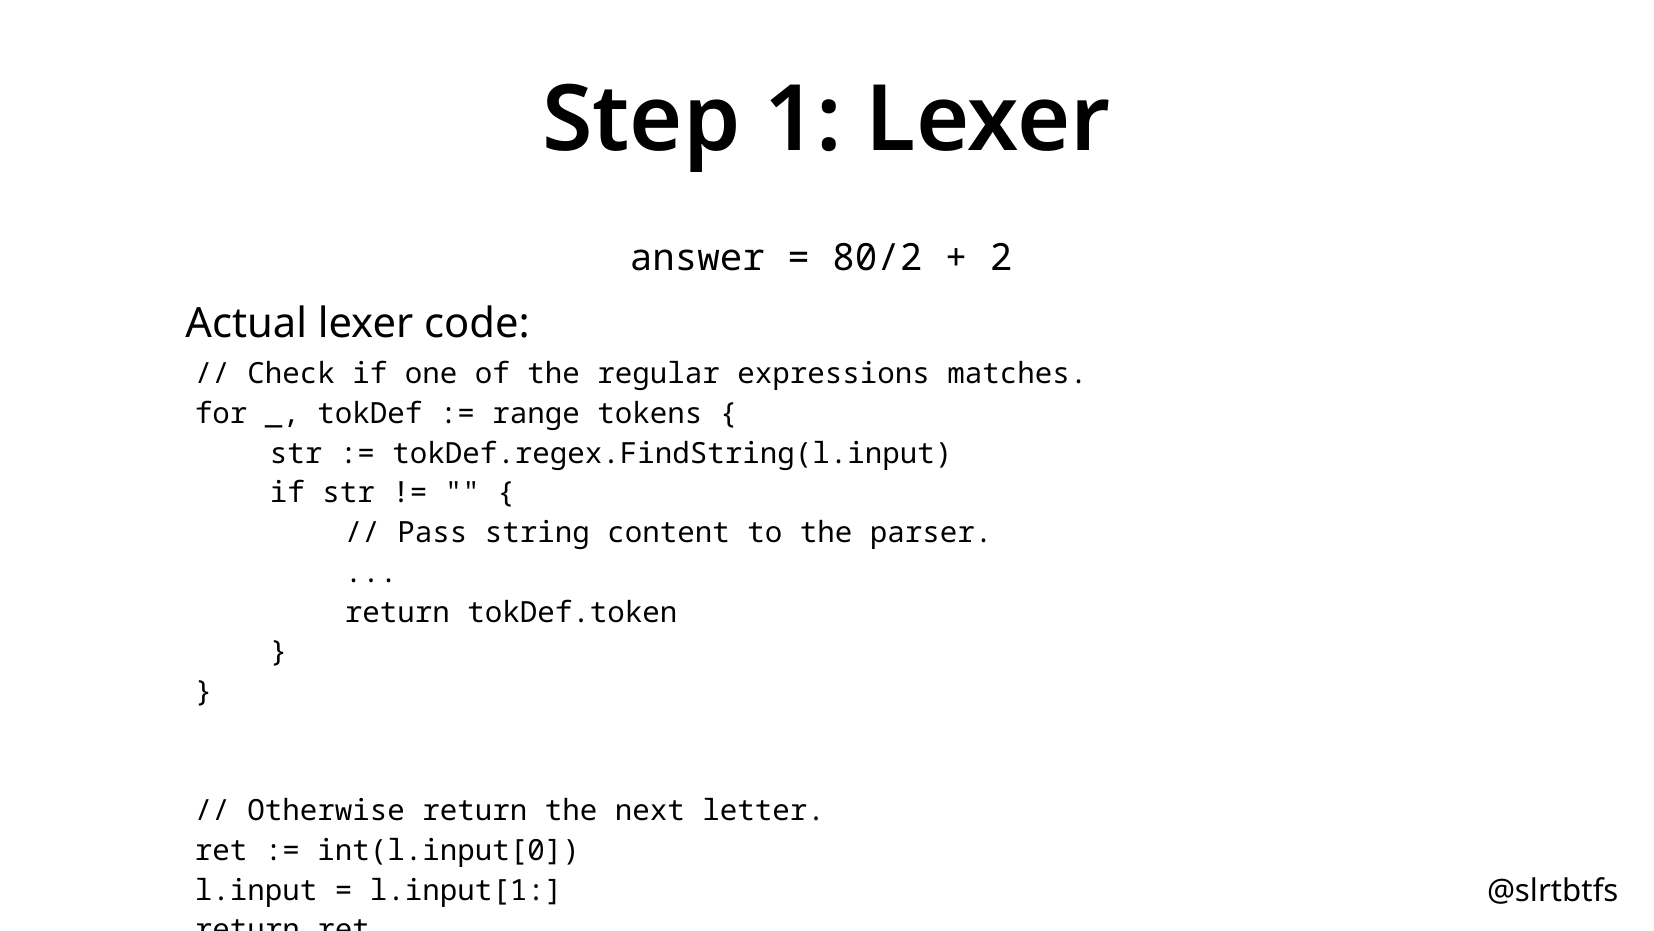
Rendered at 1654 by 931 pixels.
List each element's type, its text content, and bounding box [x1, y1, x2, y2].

text_box // Check if one of the regular expressions matches. for _, tokDef := range tokens { str := tokDef.regex.FindString(l.input) if str != "" { // Pass string content to the parser. ... return tokDef.token } } // Otherwise return the next letter. ret := int(l.input[0]) l.input = l.input[1:] return ret [180, 345, 1396, 928]
text_box Actual lexer code: [170, 285, 516, 353]
title Step 1: Lexer [82, 37, 1571, 193]
text_box answer = 80/2 + 2 [615, 222, 1028, 286]
